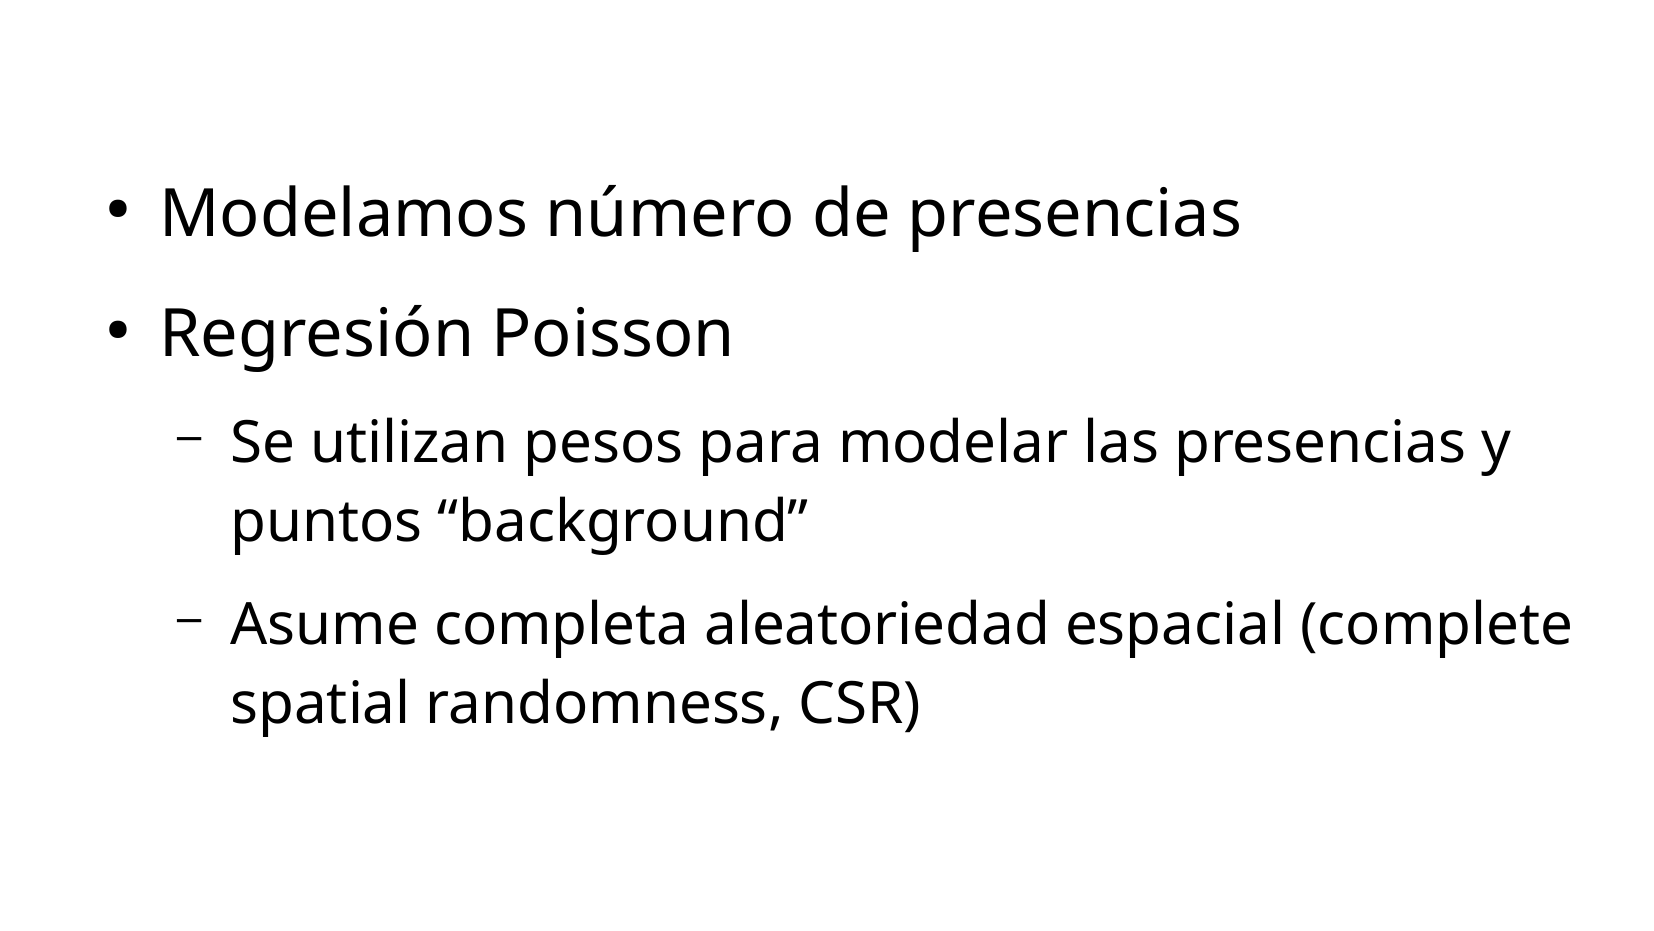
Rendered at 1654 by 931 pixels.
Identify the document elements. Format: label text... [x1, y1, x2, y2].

list Modelamos número de presencias Regresión Poisson Se utilizan pesos para modelar las presencias y puntos “background” Asume completa aleatoriedad espacial (complete spatial randomness, CSR) [88, 165, 1577, 793]
